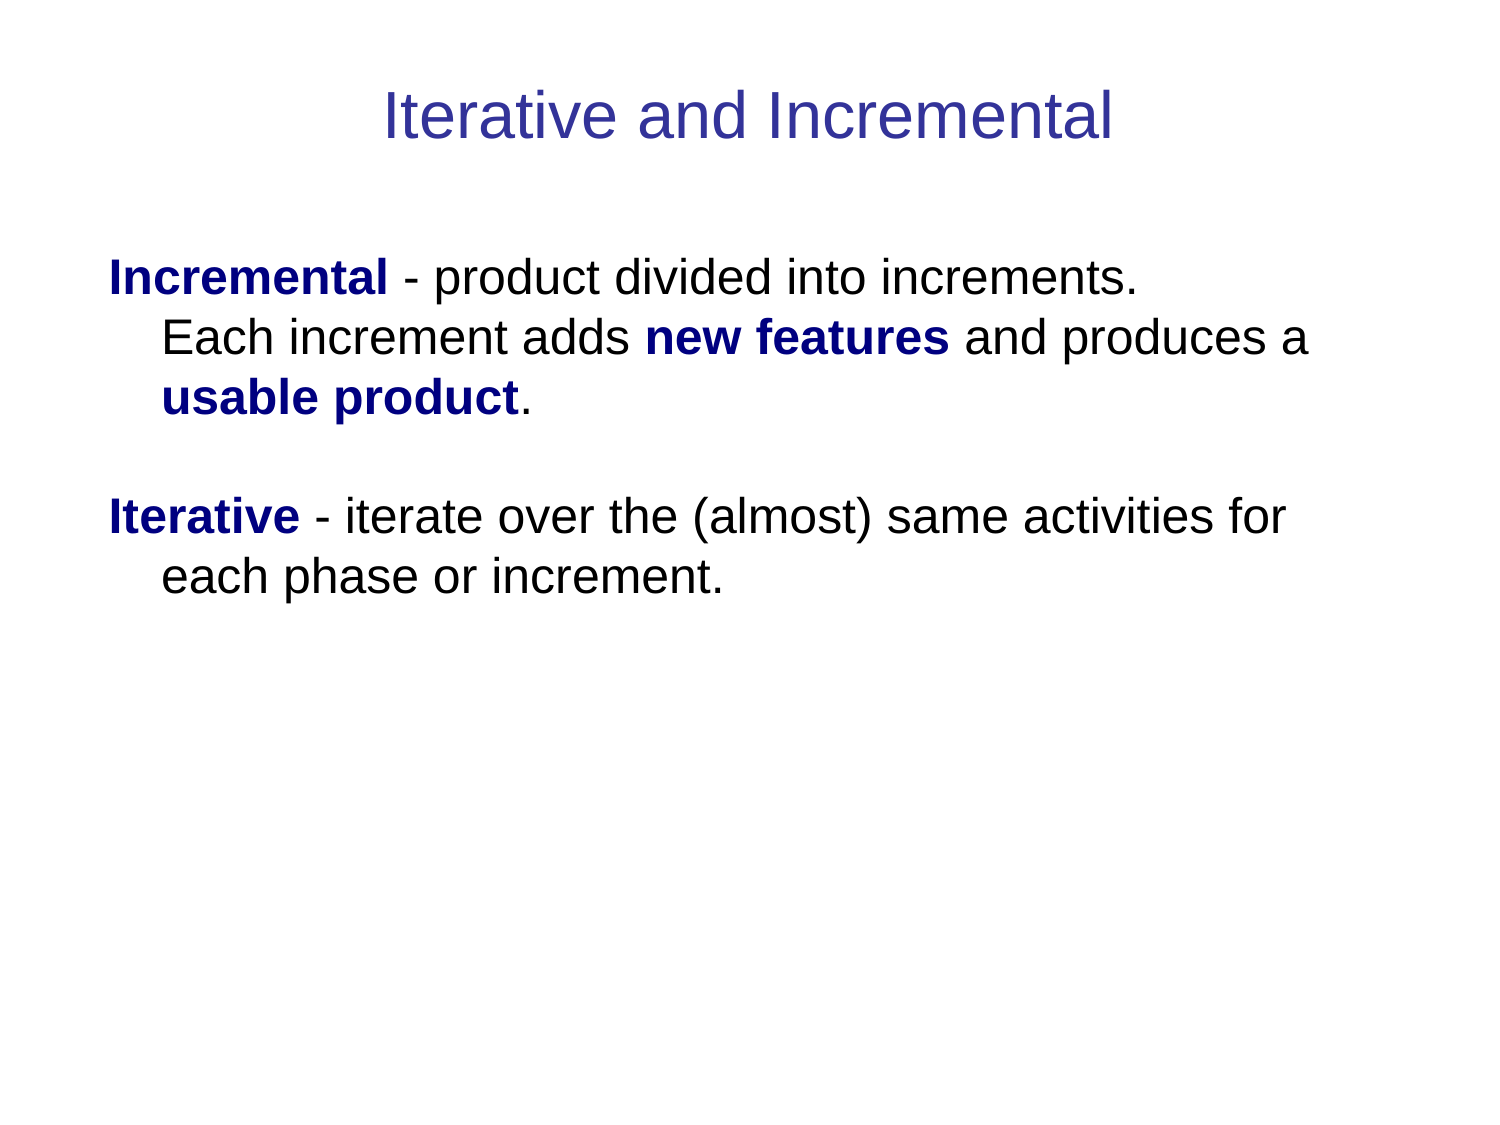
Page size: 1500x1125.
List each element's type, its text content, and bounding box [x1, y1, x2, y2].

list Incremental - product divided into increments. Each increment adds new features and produces a usable product. Iterative - iterate over the (almost) same activities for each phase or increment. [90, 236, 1387, 780]
title Iterative and Incremental [100, 42, 1398, 182]
